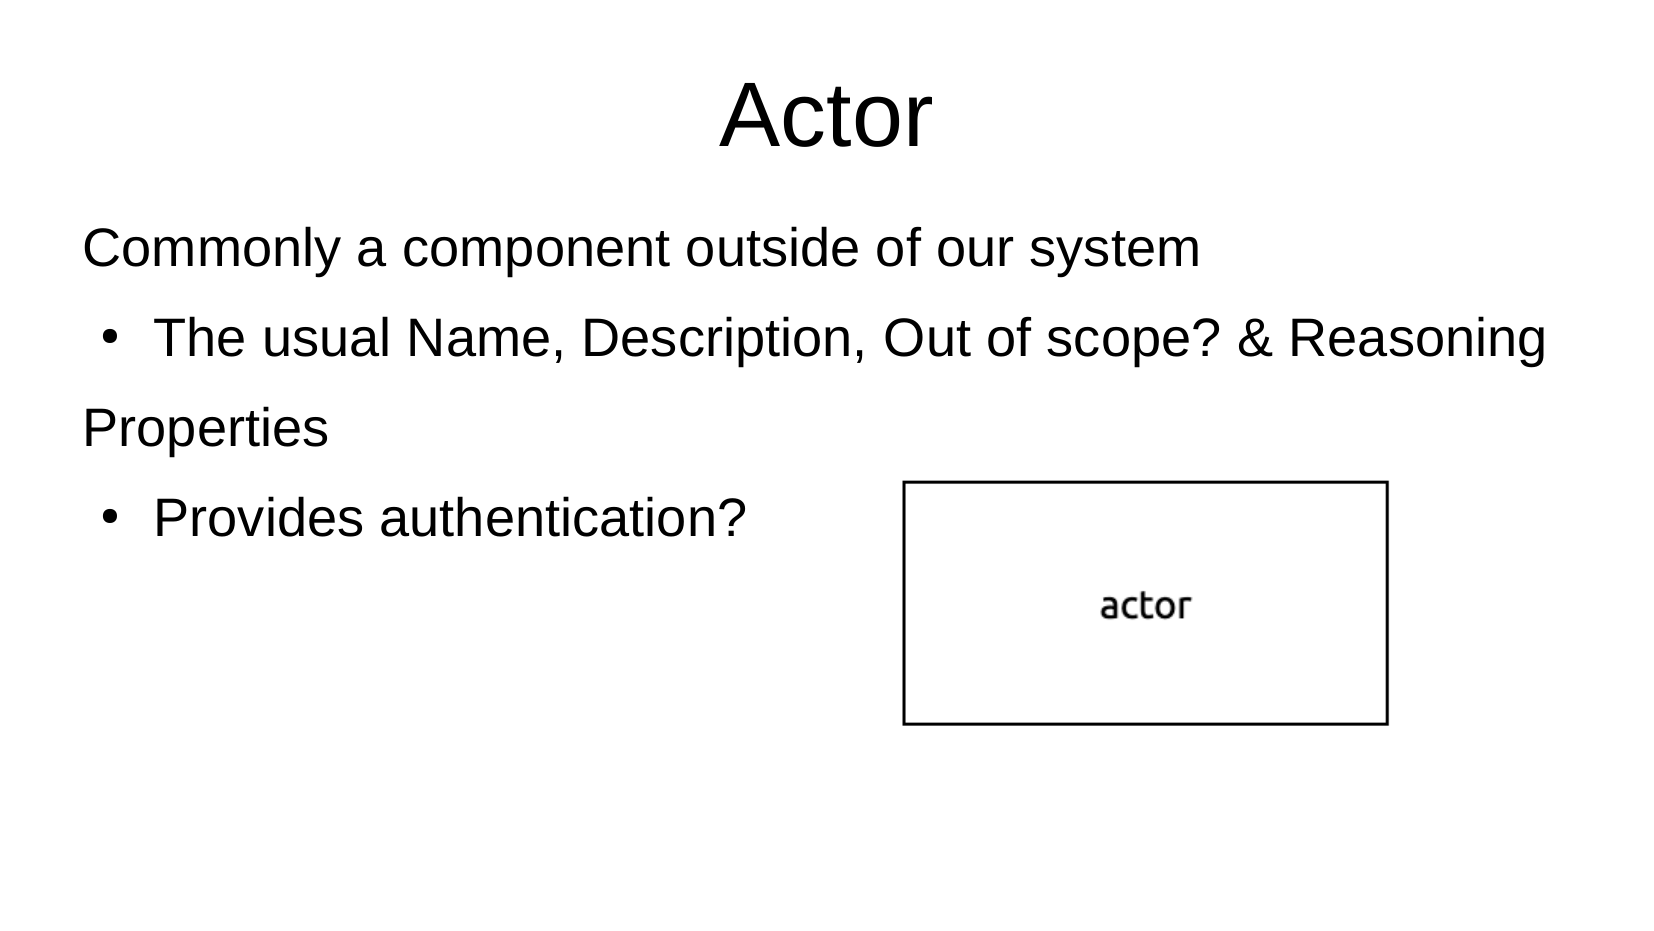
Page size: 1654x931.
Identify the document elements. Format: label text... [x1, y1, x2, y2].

list Commonly a component outside of our system The usual Name, Description, Out of scope? & Reasoning Properties Provides authentication? [82, 217, 1571, 758]
title Actor [82, 37, 1571, 193]
picture [862, 422, 1451, 788]
